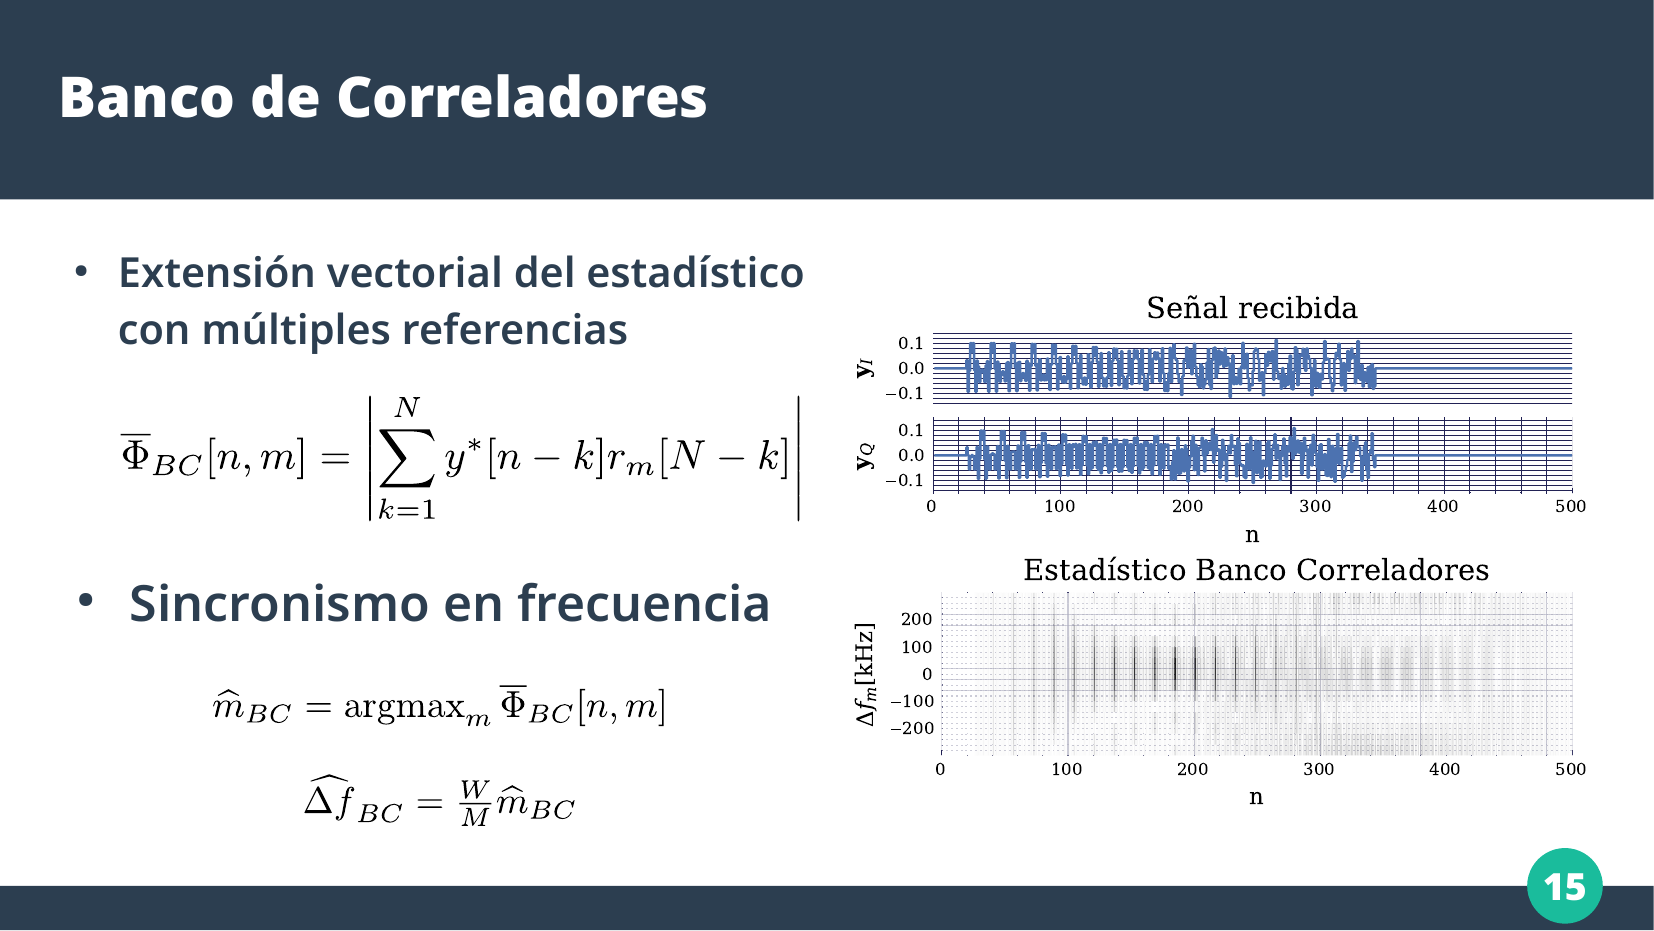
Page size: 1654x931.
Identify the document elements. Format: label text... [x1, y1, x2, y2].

title Banco de Correladores [59, 37, 1595, 155]
text_box [120, 395, 800, 522]
picture [845, 291, 1595, 816]
list Sincronismo en frecuencia [59, 567, 809, 751]
list Extensión vectorial del estadístico con múltiples referencias [59, 243, 809, 376]
text_box [213, 685, 664, 826]
